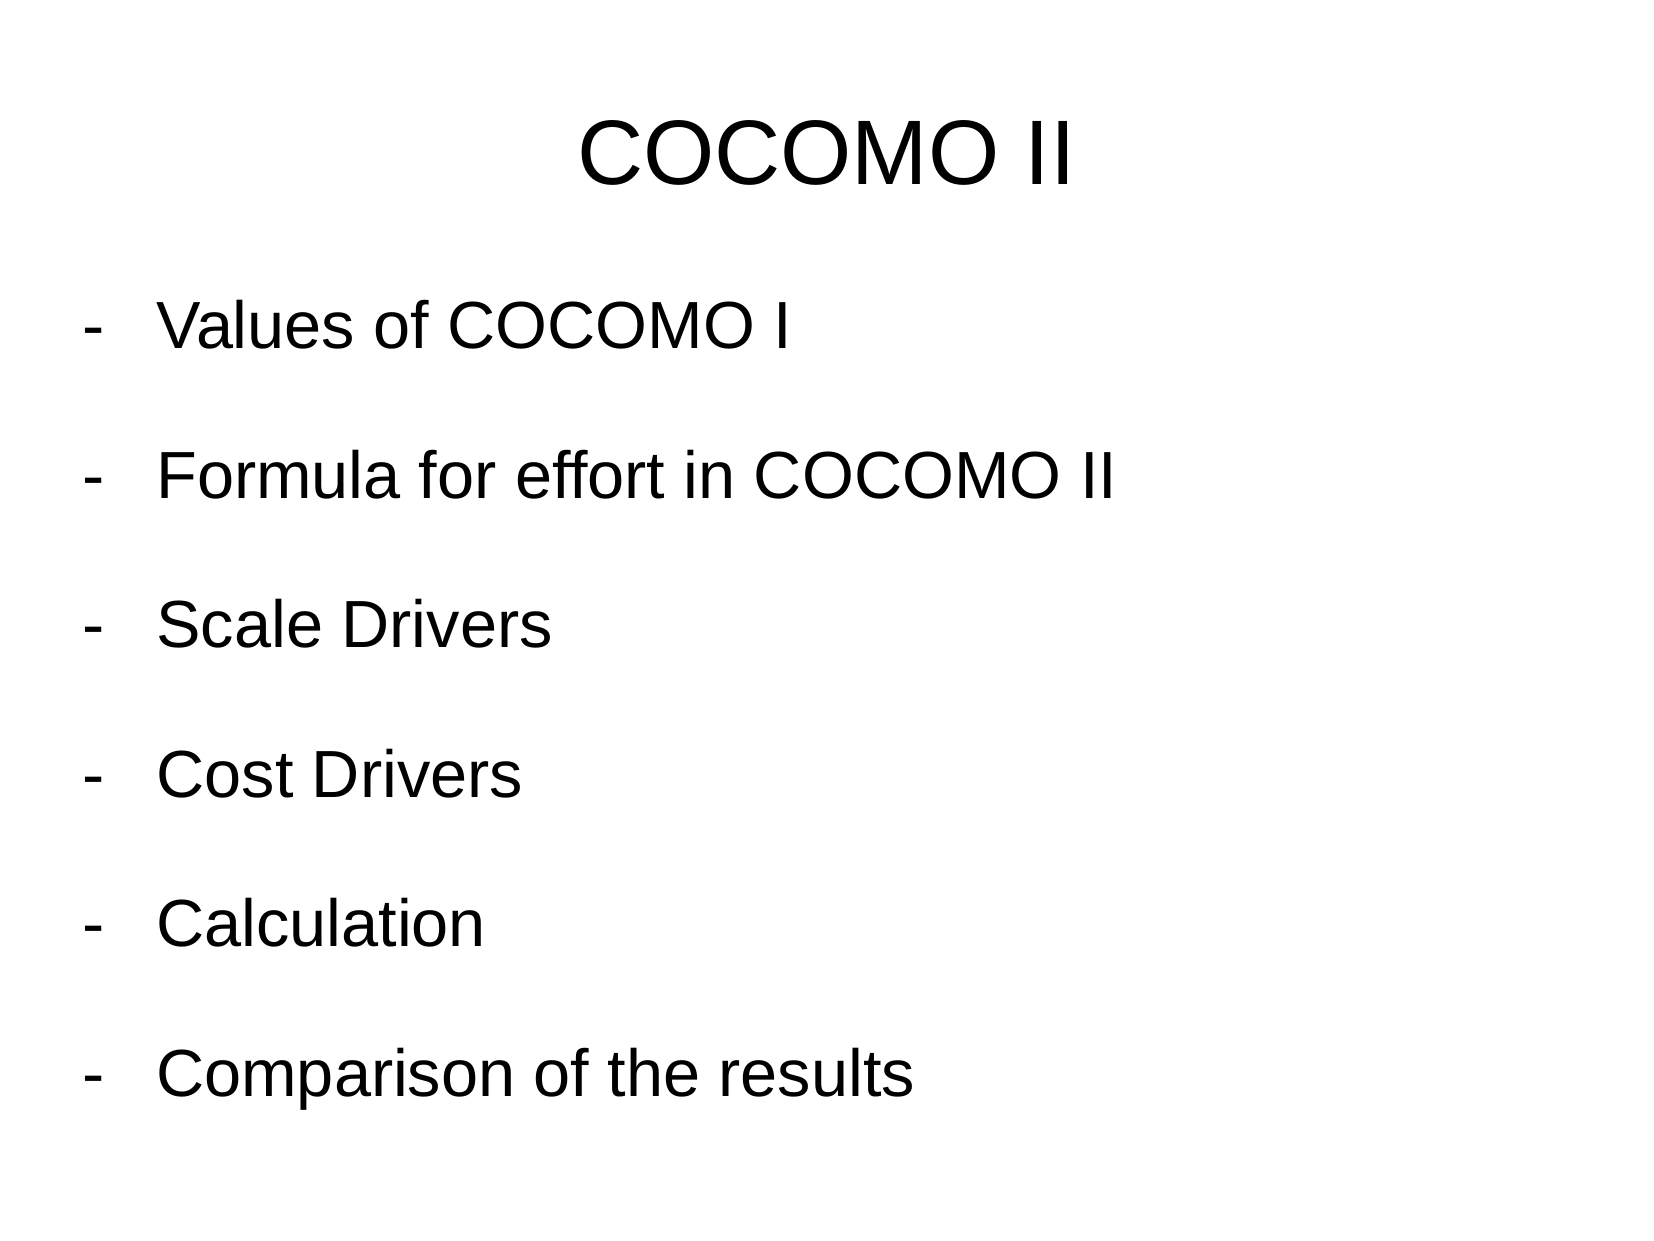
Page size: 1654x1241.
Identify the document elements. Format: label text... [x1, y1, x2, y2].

title COCOMO II [82, 49, 1571, 257]
subtitle - Values of COCOMO I - Formula for effort in COCOMO II - Scale Drivers - Cost Drivers - Calculation - Comparison of the results [82, 288, 1571, 1111]
